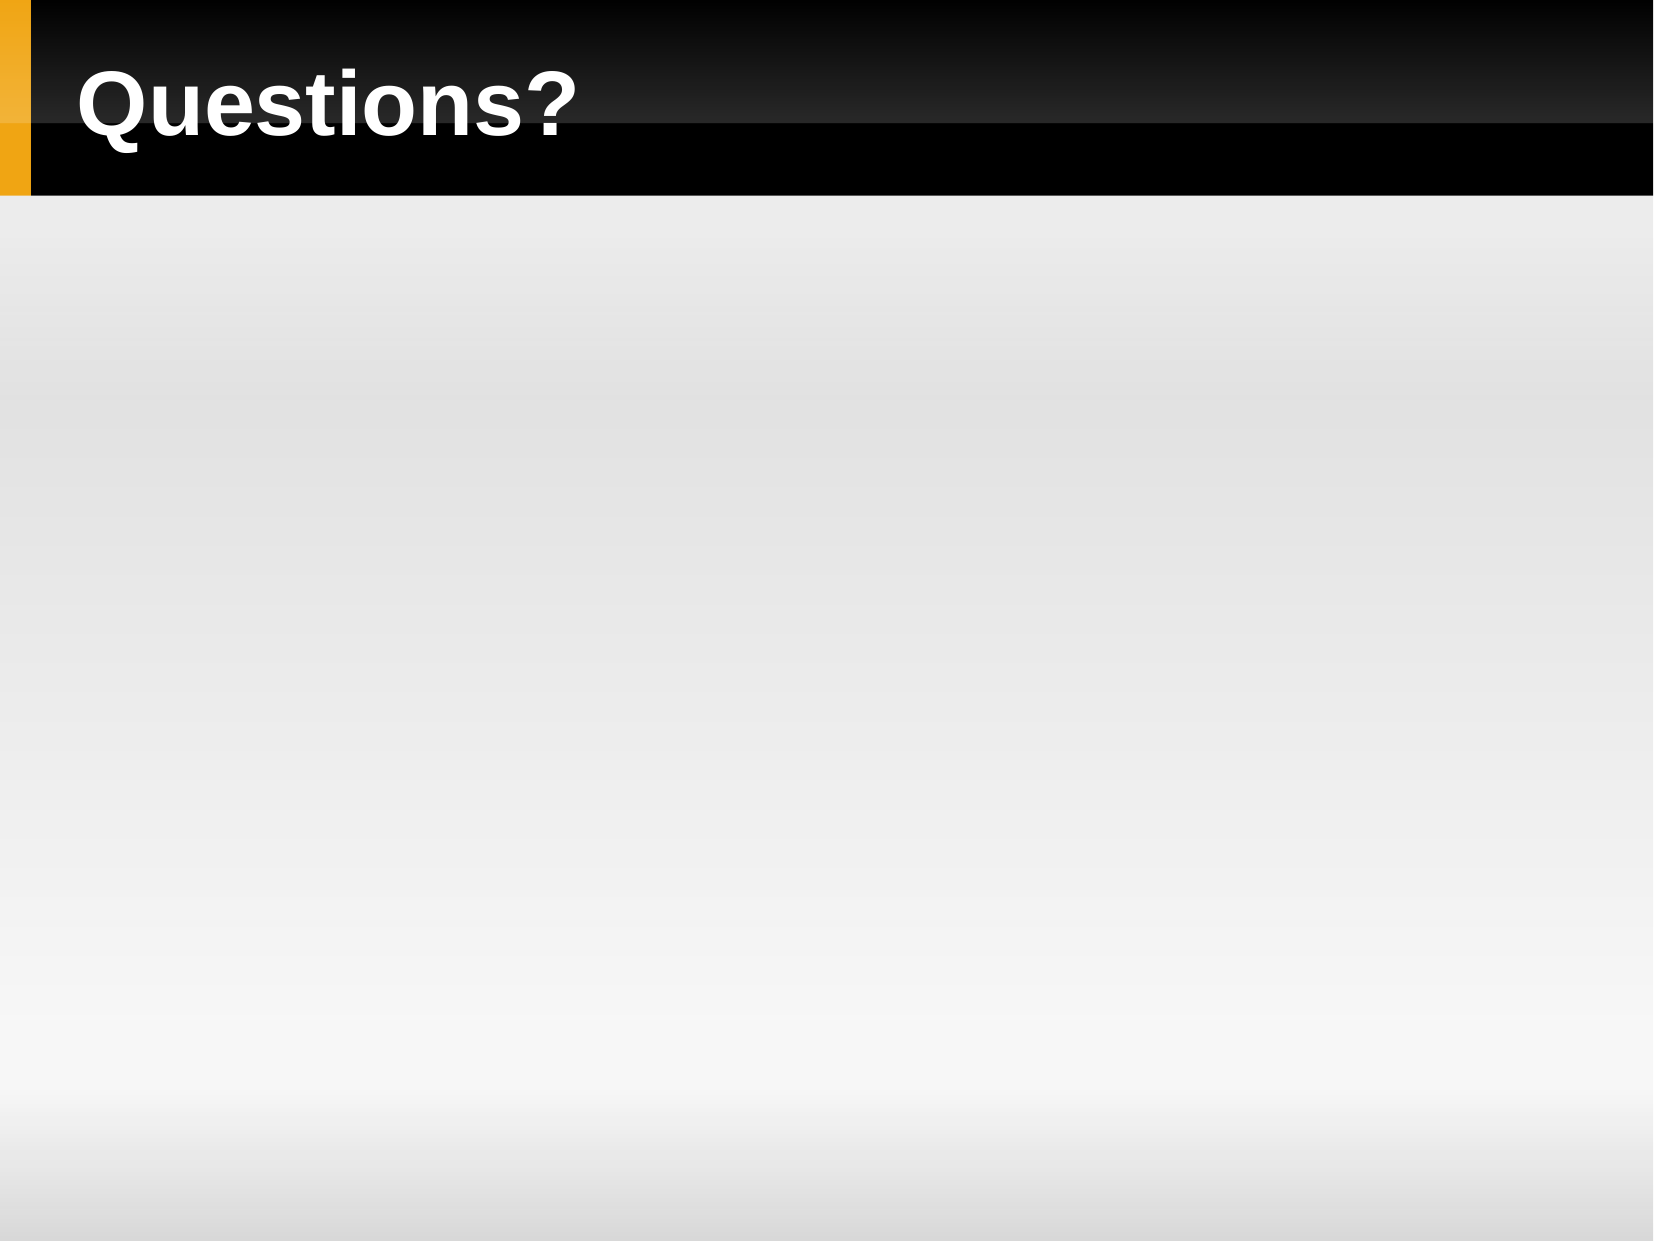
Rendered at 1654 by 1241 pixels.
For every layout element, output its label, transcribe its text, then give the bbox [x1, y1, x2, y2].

picture [0, 0, 1654, 1241]
title Questions? [76, 0, 1565, 208]
